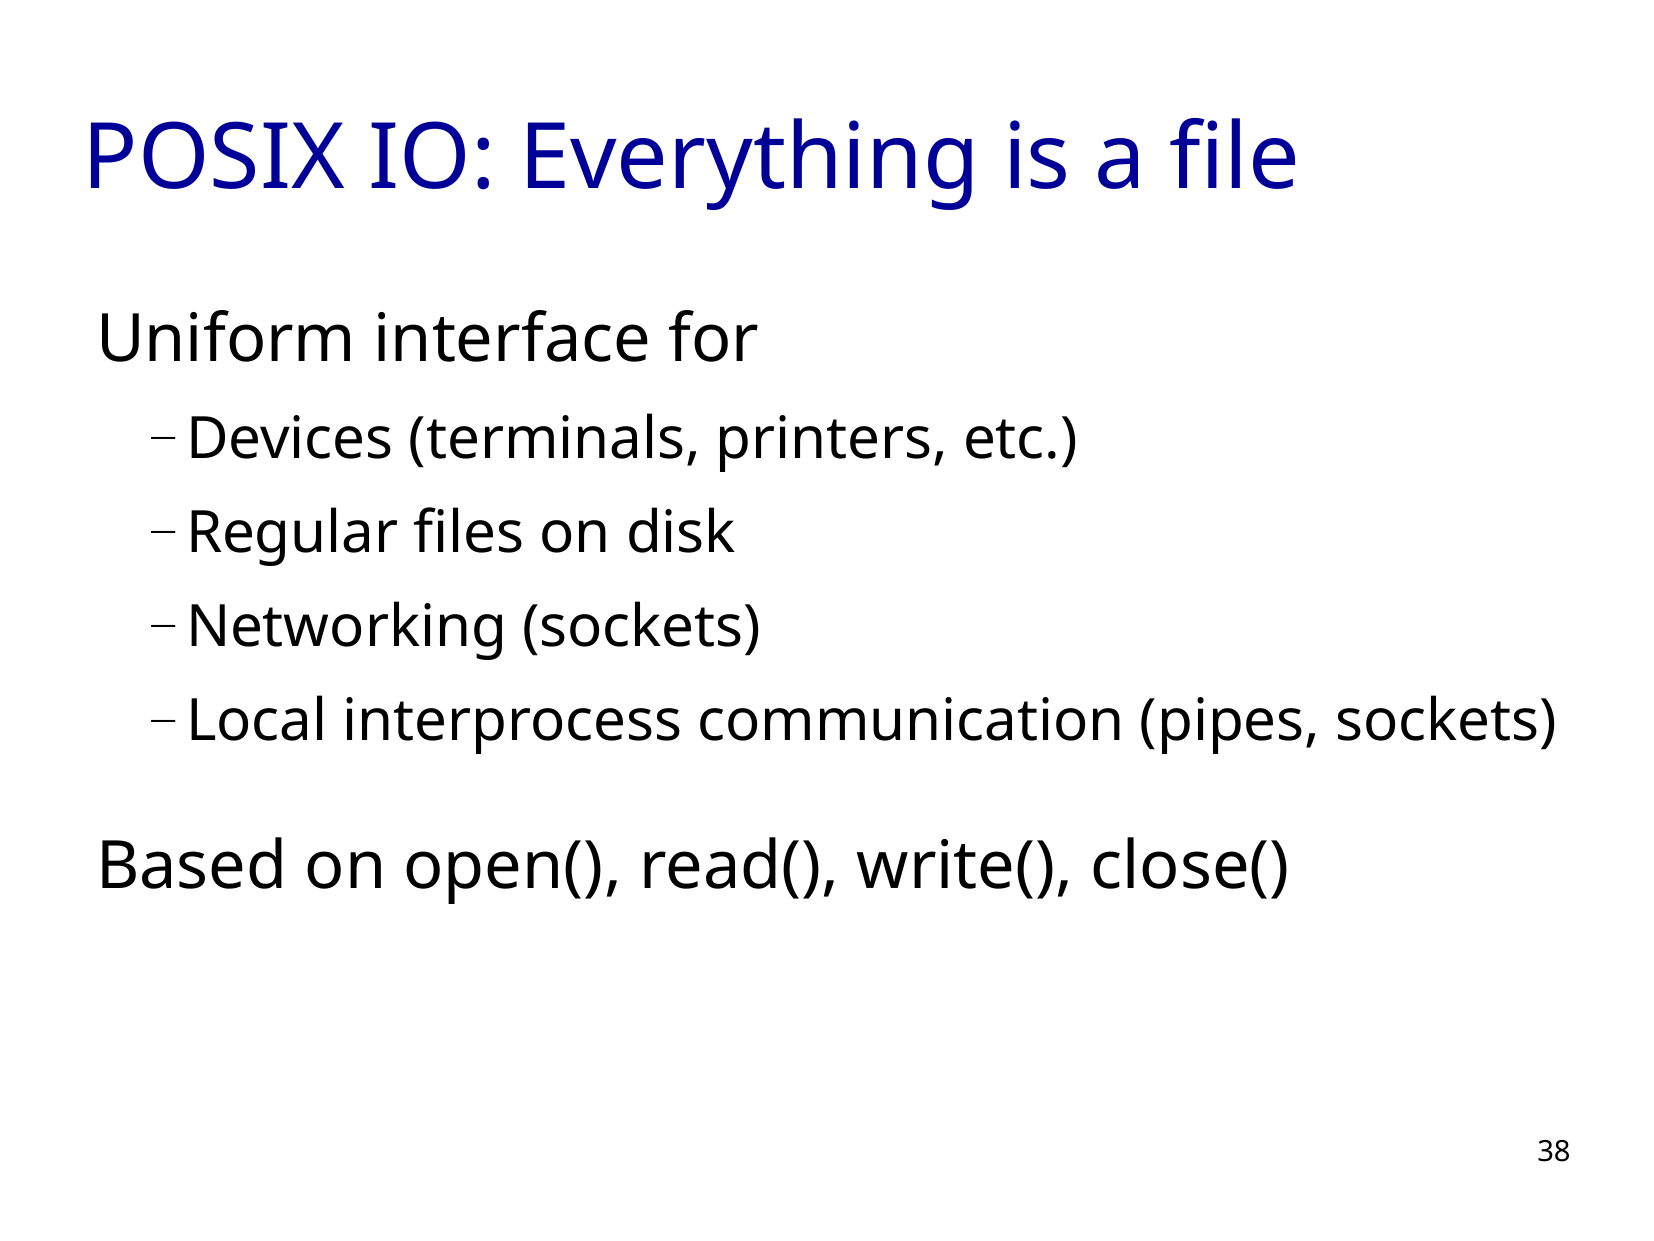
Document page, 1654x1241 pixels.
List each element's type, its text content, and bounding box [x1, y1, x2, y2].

list Uniform interface for Devices (terminals, printers, etc.) Regular files on disk Networking (sockets) Local interprocess communication (pipes, sockets) Based on open(), read(), write(), close() [60, 290, 1571, 1096]
title POSIX IO: Everything is a file [82, 49, 1571, 257]
